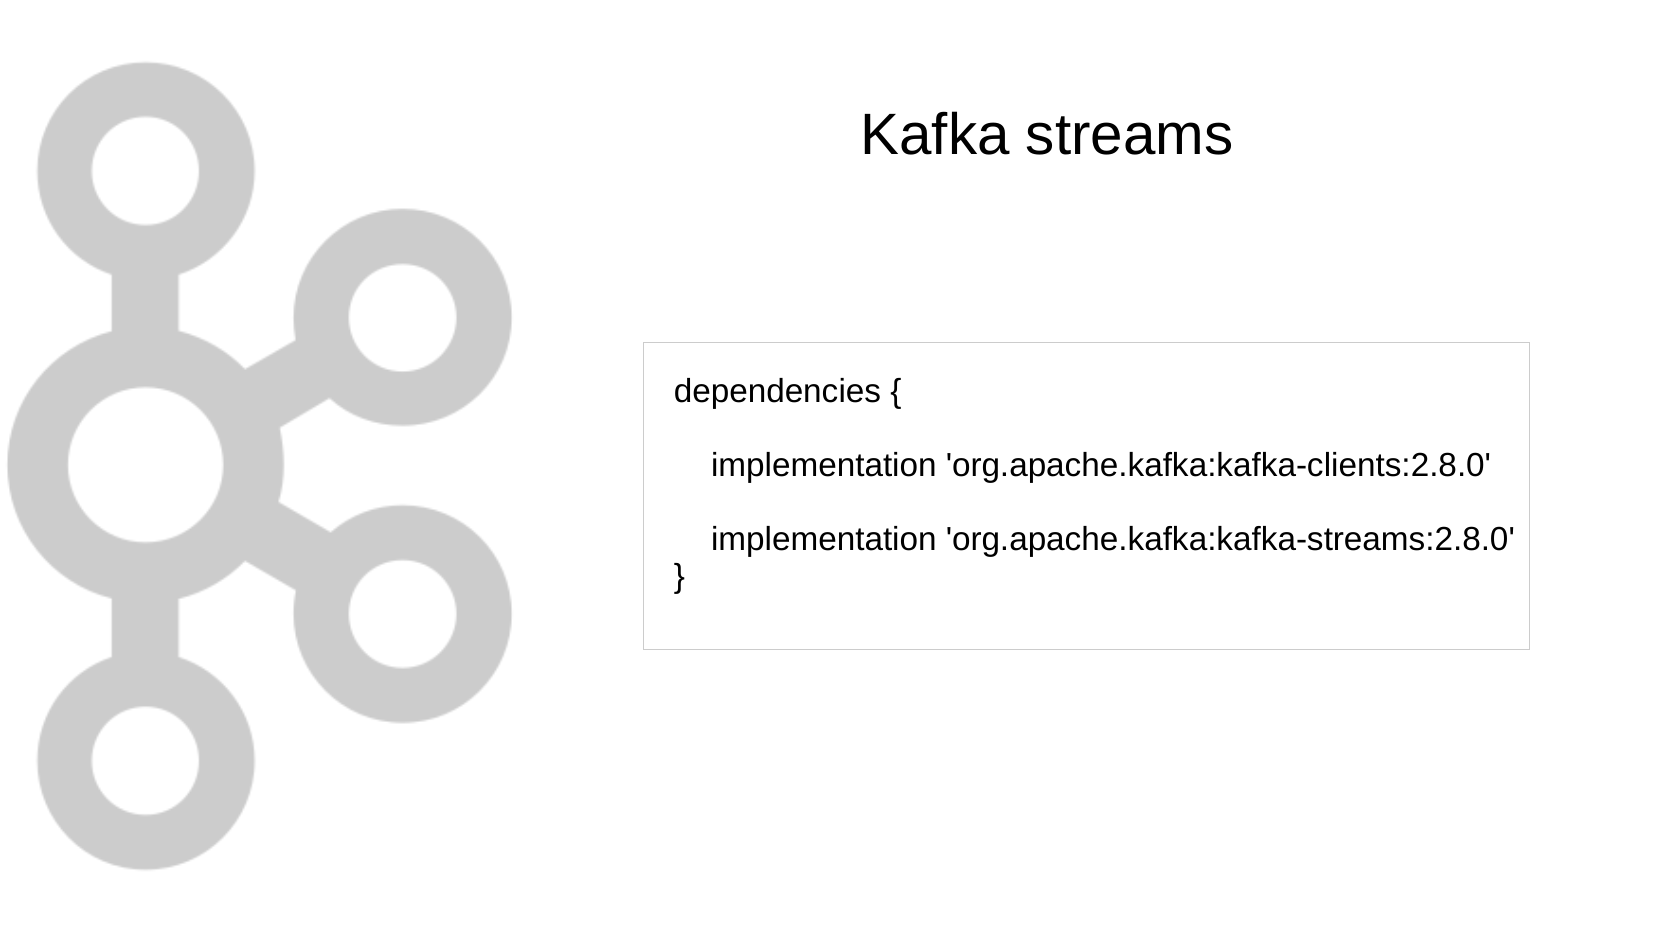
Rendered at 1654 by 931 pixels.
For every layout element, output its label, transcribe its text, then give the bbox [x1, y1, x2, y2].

picture [0, 0, 745, 931]
text_box Kafka streams [845, 94, 1288, 175]
text_box dependencies { implementation 'org.apache.kafka:kafka-clients:2.8.0' implementation 'org.apache.kafka:kafka-streams:2.8.0' } [659, 365, 1636, 632]
